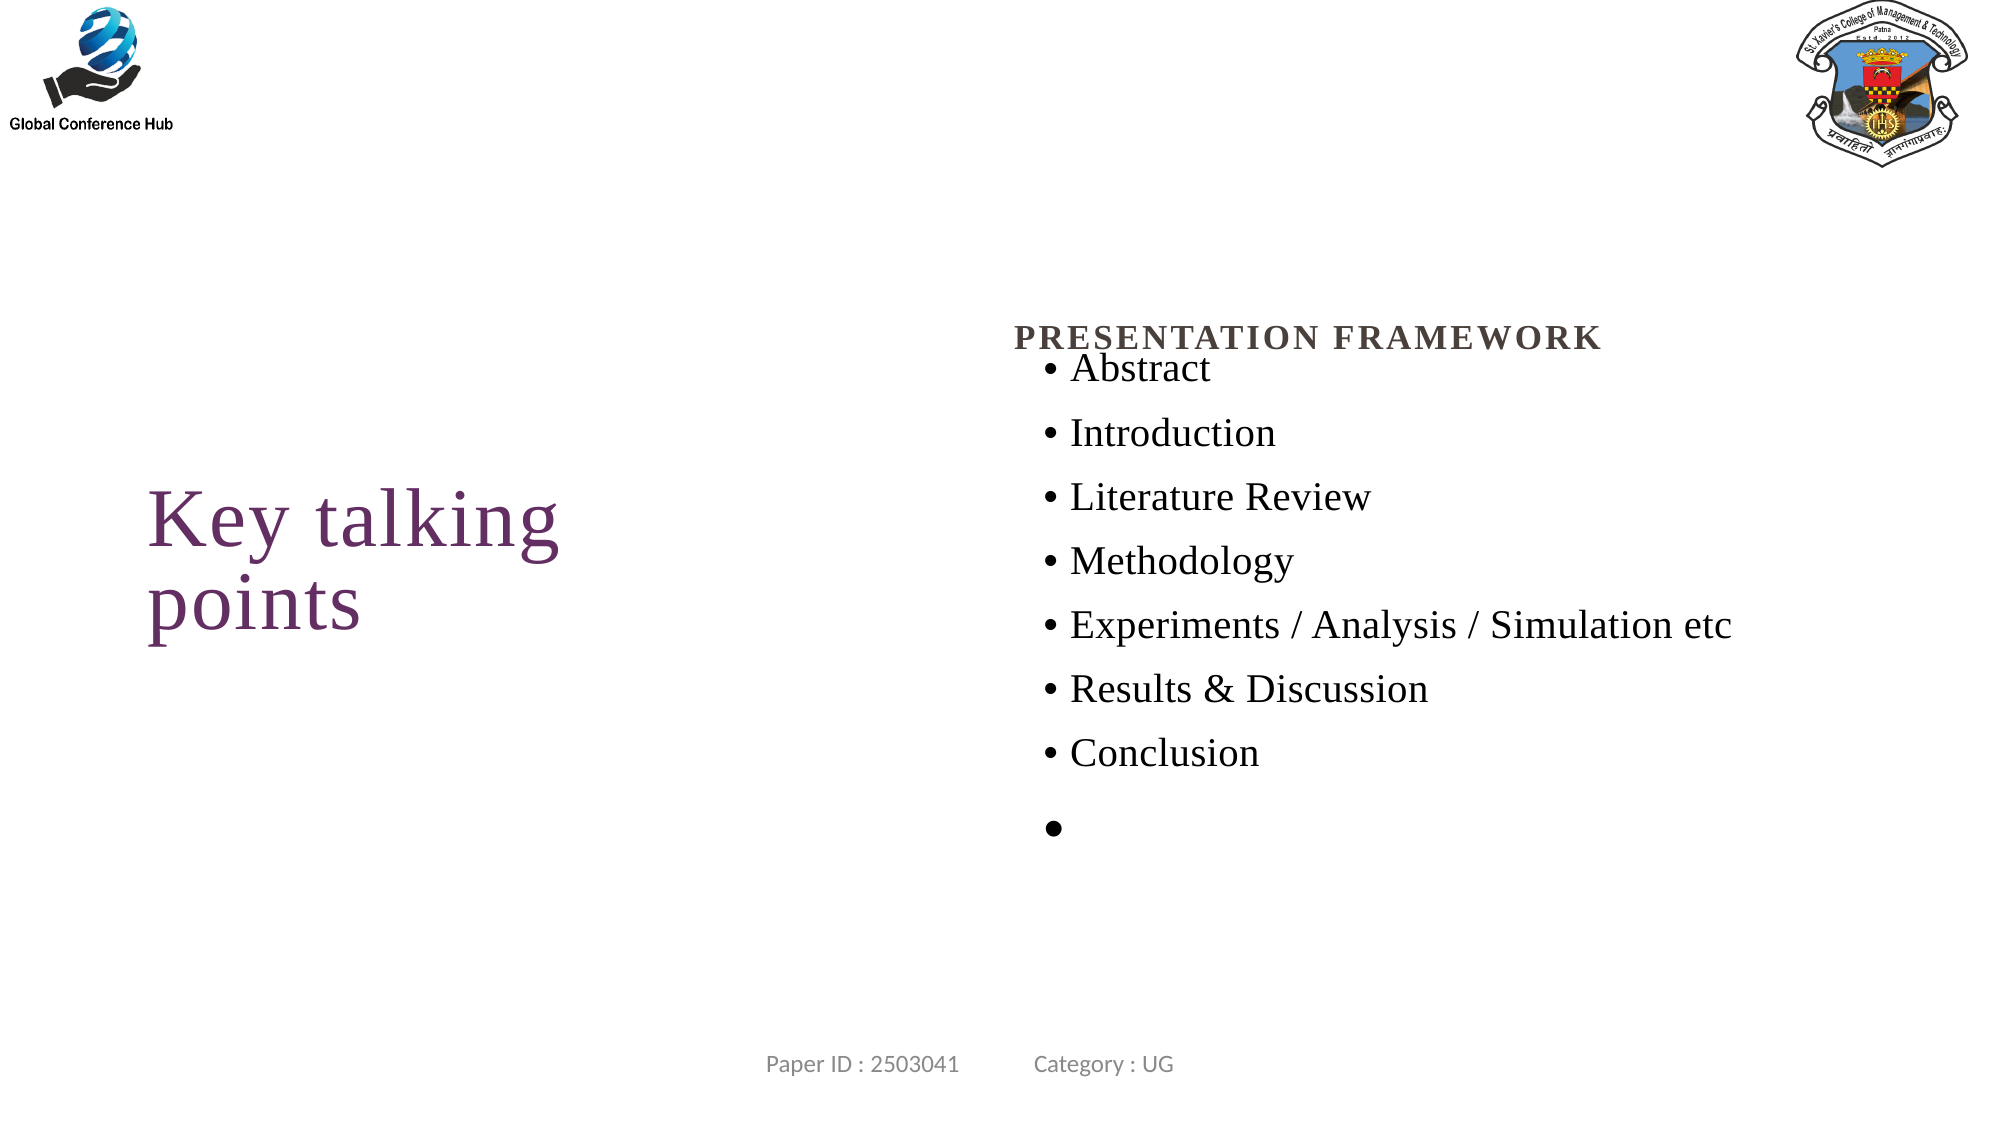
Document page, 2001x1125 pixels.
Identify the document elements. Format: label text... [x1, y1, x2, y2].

text_box Paper ID : 2503041 Category : UG [732, 1039, 1209, 1083]
title Key talking points [131, 331, 733, 795]
text_box PRESENTATION FRAMEWORK [999, 226, 1656, 344]
list Abstract Introduction Literature Review Methodology Experiments / Analysis / Simulation etc Results & Discussion Conclusion [1028, 333, 1839, 838]
